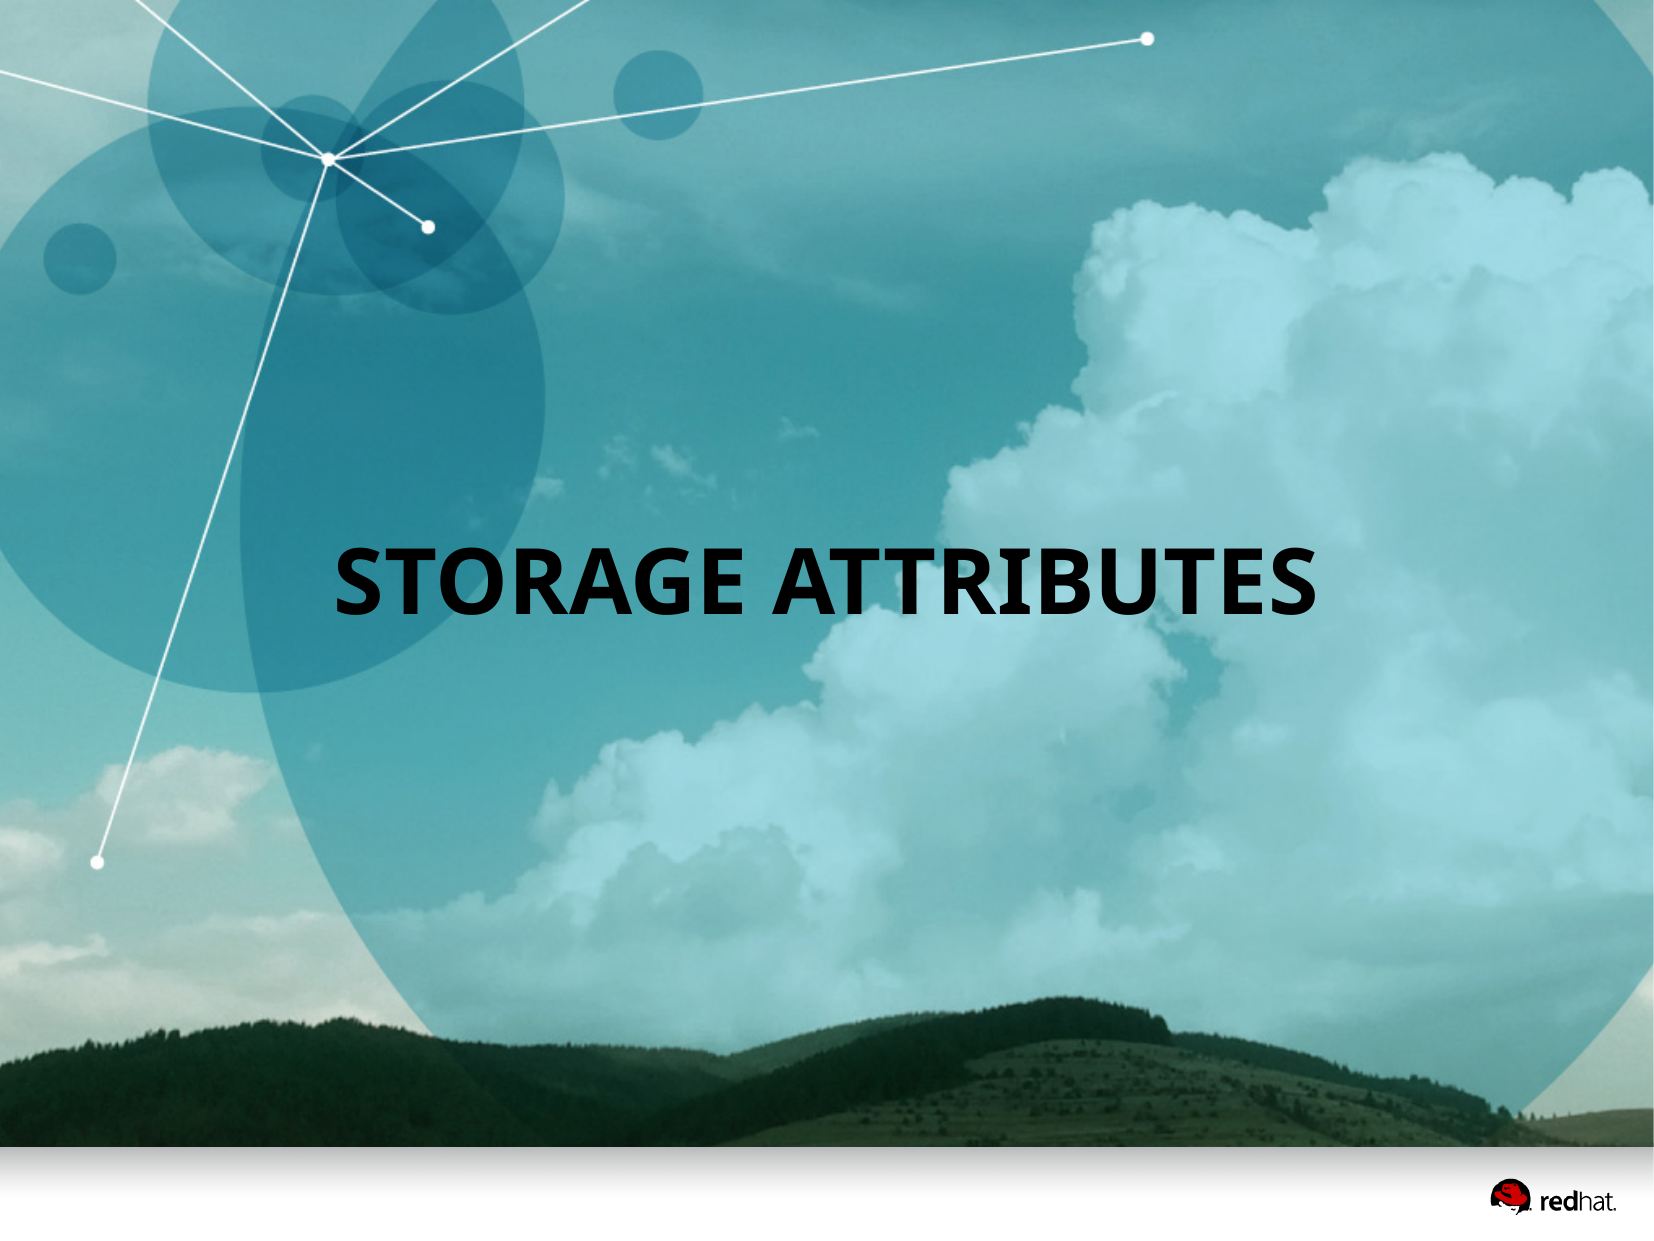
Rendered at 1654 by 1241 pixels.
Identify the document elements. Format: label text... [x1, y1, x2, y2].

subtitle STORAGE ATTRIBUTES [82, 514, 1571, 644]
picture [0, 0, 1654, 1241]
